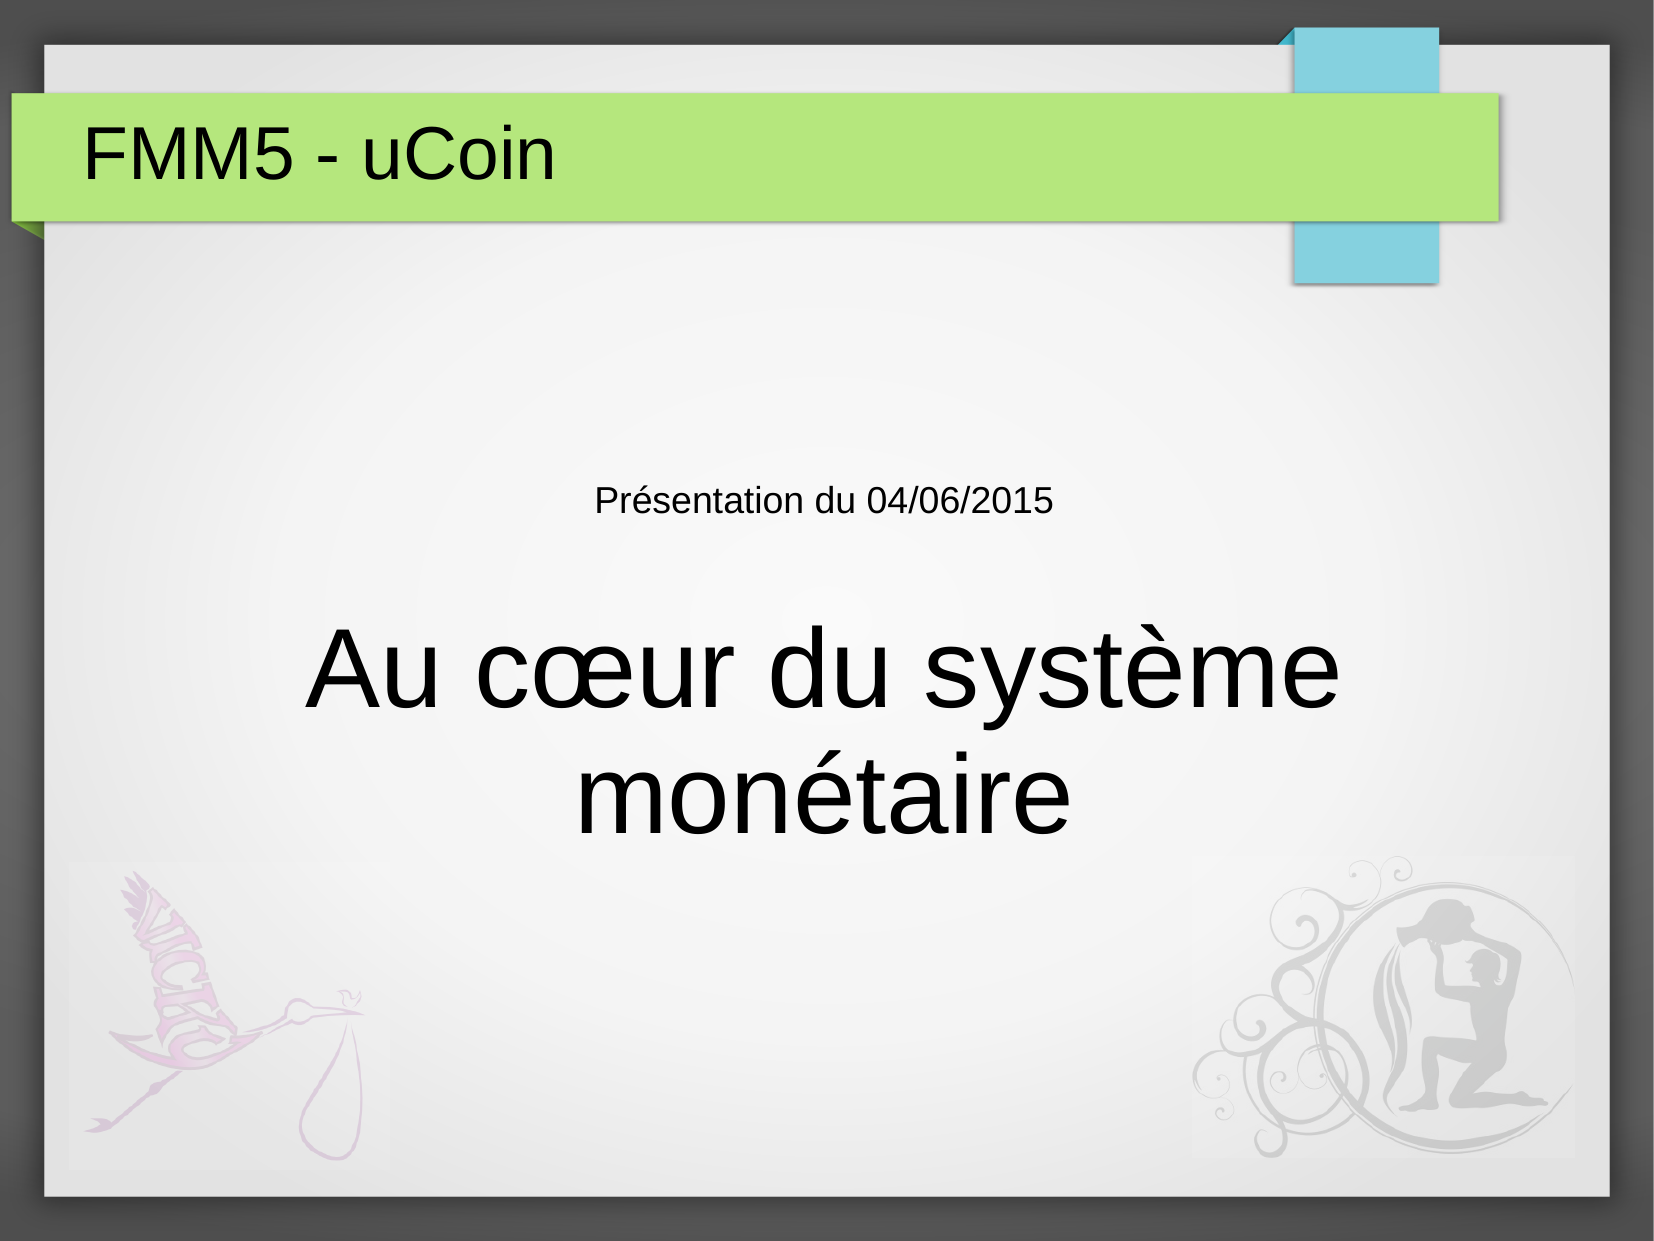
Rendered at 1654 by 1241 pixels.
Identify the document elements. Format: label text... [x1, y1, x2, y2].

text_box Présentation du 04/06/2015 Au cœur du système monétaire [171, 472, 1477, 866]
picture [0, 0, 1654, 1241]
title FMM5 - uCoin [82, 94, 1264, 213]
